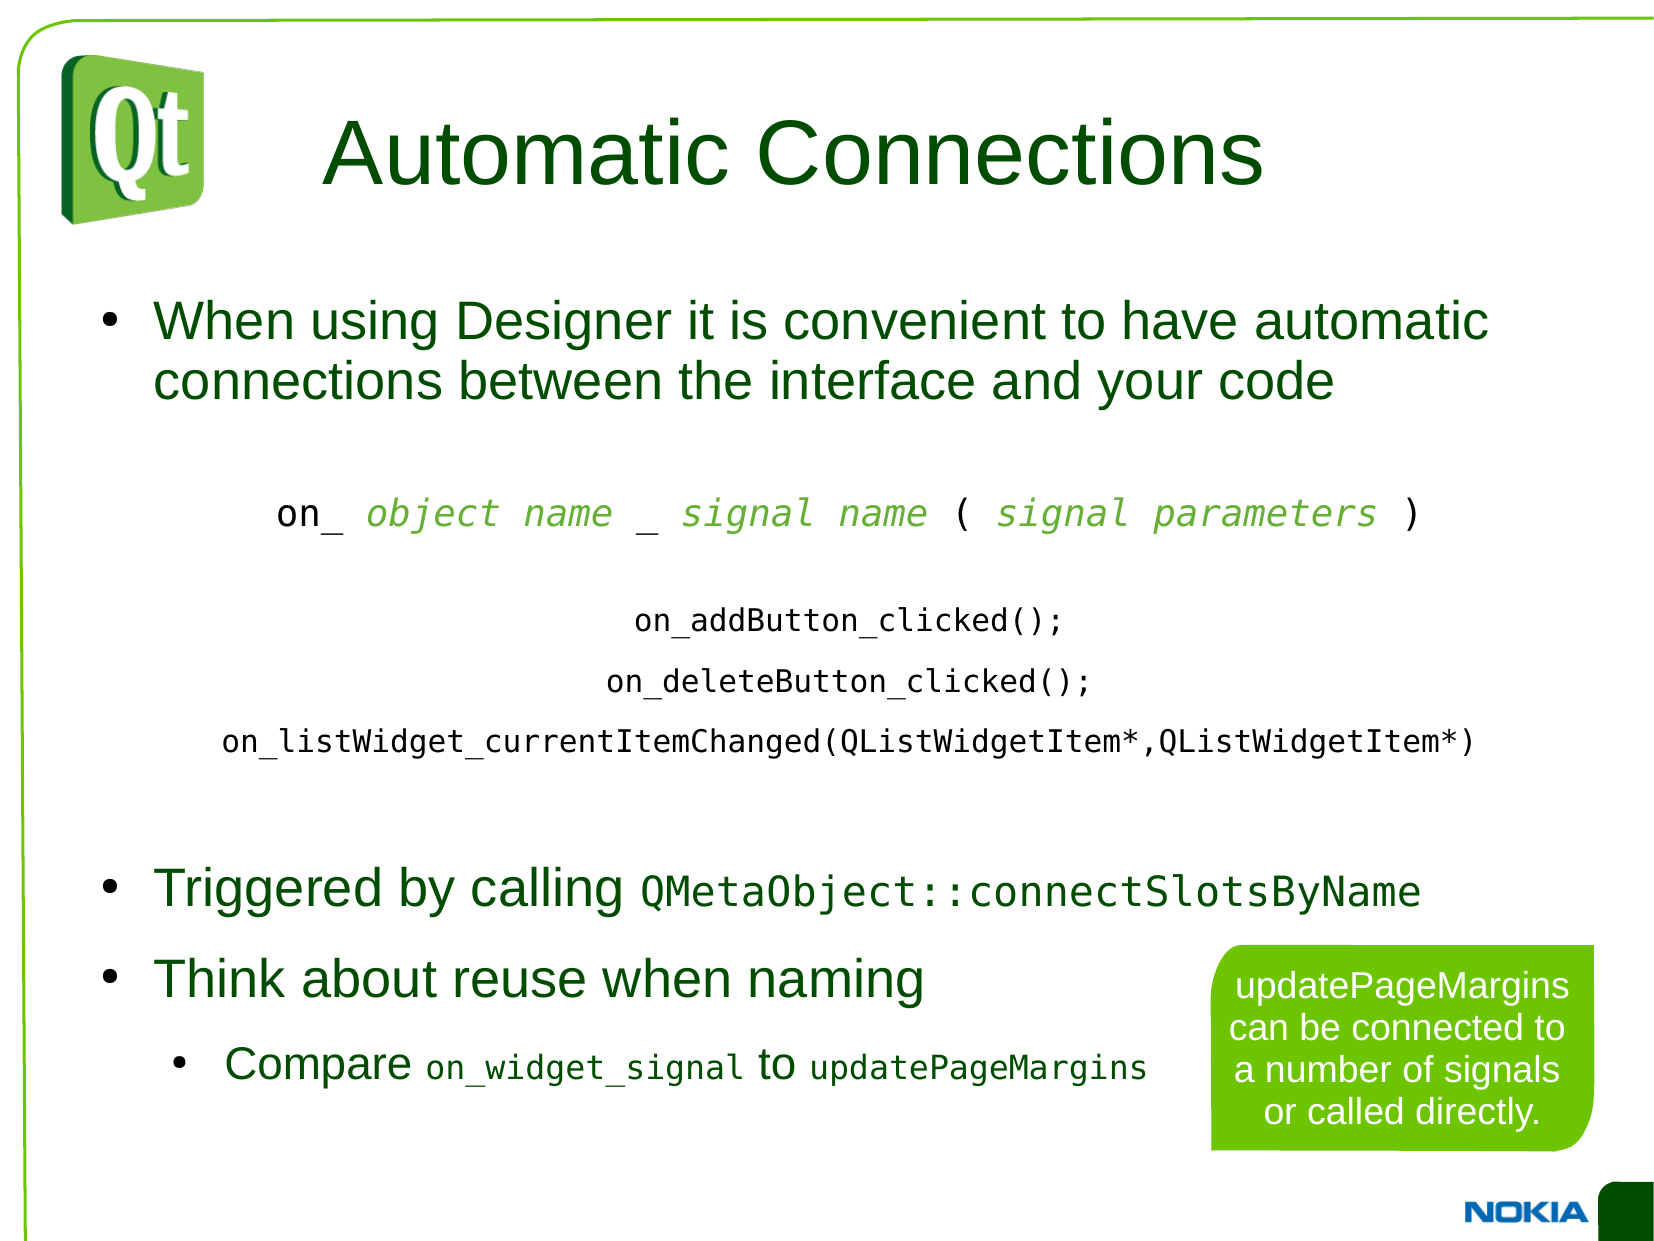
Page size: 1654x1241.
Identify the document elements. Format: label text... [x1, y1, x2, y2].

picture [1465, 1201, 1589, 1223]
text_box on_ object name _ signal name ( signal parameters ) on_addButton_clicked(); on_deleteButton_clicked(); on_listWidget_currentItemChanged(QListWidgetItem*,QListWidgetItem*) [206, 484, 1506, 769]
title Automatic Connections [257, 49, 1333, 257]
list When using Designer it is convenient to have automatic connections between the interface and your code Triggered by calling QMetaObject::connectSlotsByName Think about reuse when naming Compare on_widget_signal to updatePageMargins [82, 290, 1571, 1089]
text_box updatePageMargins can be connected to a number of signals or called directly. [1210, 944, 1595, 1152]
picture [61, 55, 204, 225]
